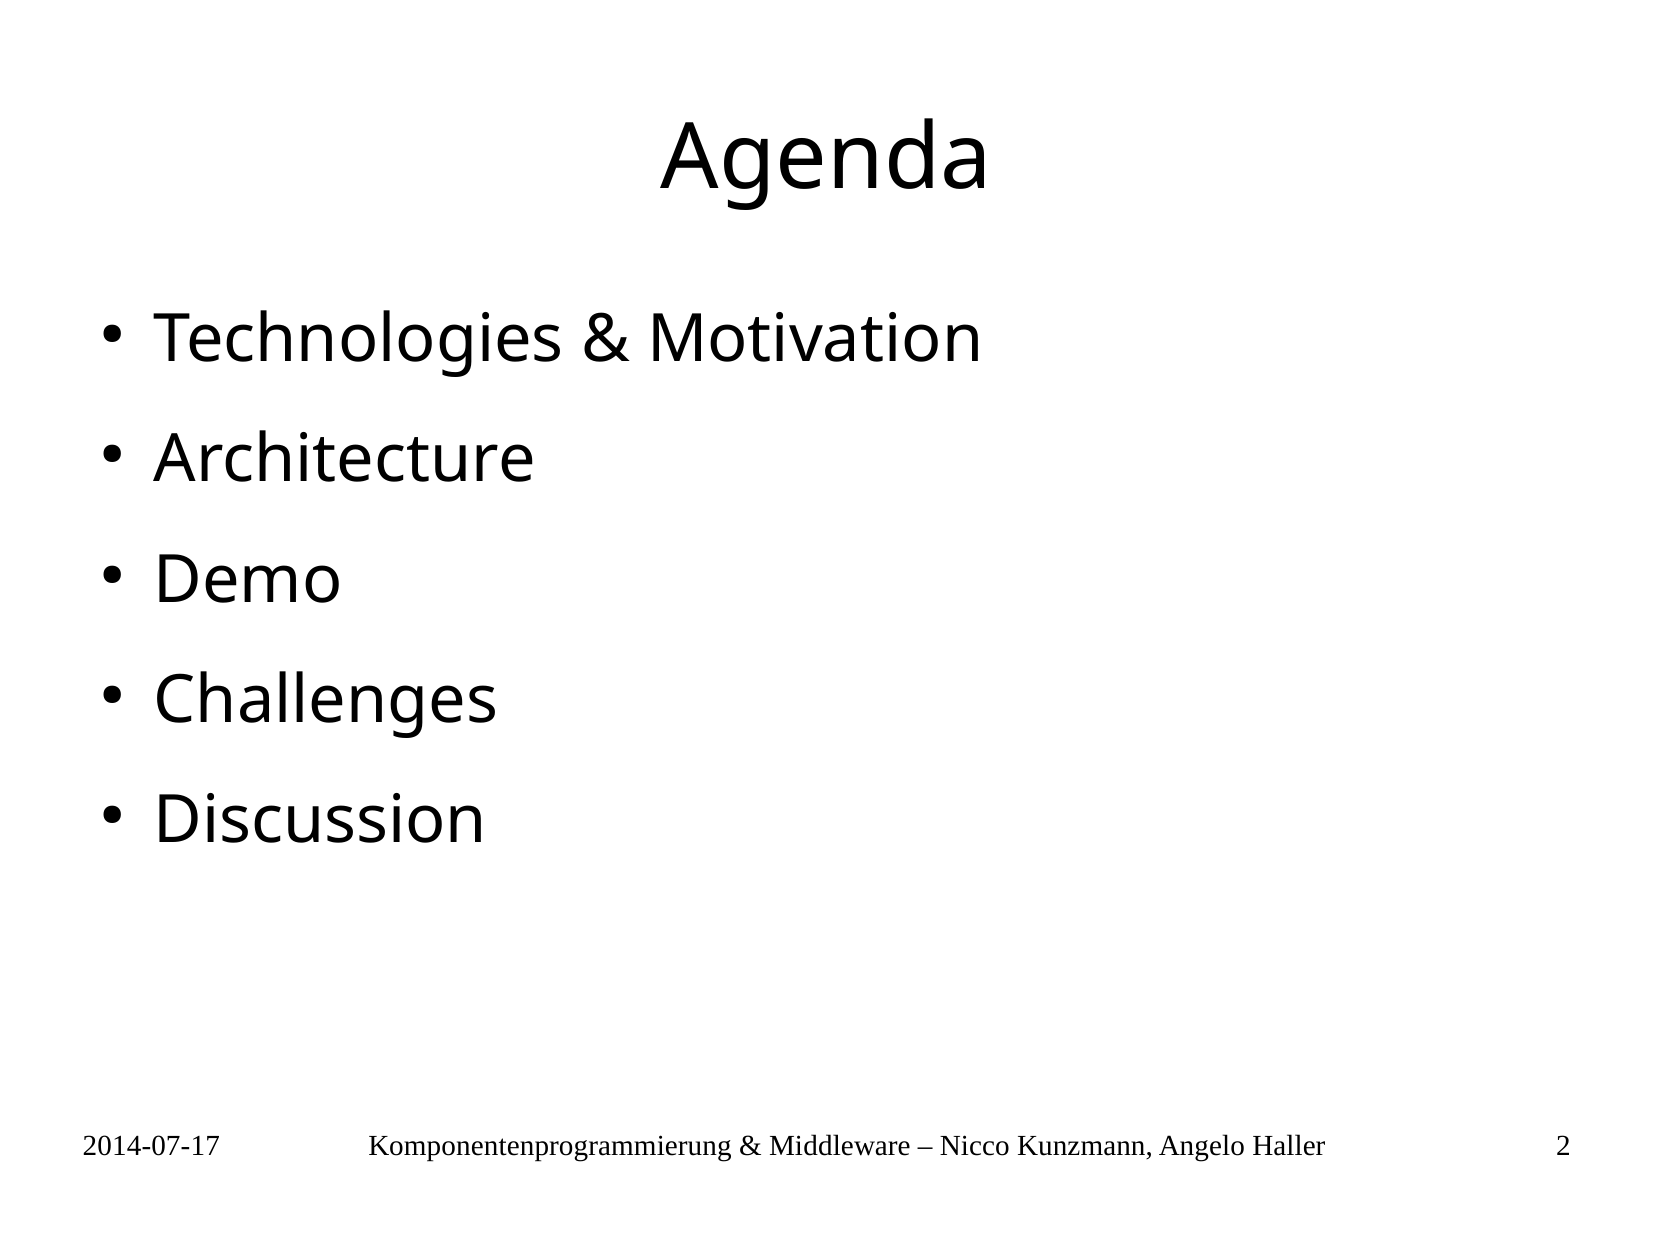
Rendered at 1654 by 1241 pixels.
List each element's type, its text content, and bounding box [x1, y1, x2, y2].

list Technologies & Motivation Architecture Demo Challenges Discussion [82, 290, 1571, 1010]
title Agenda [82, 49, 1571, 257]
